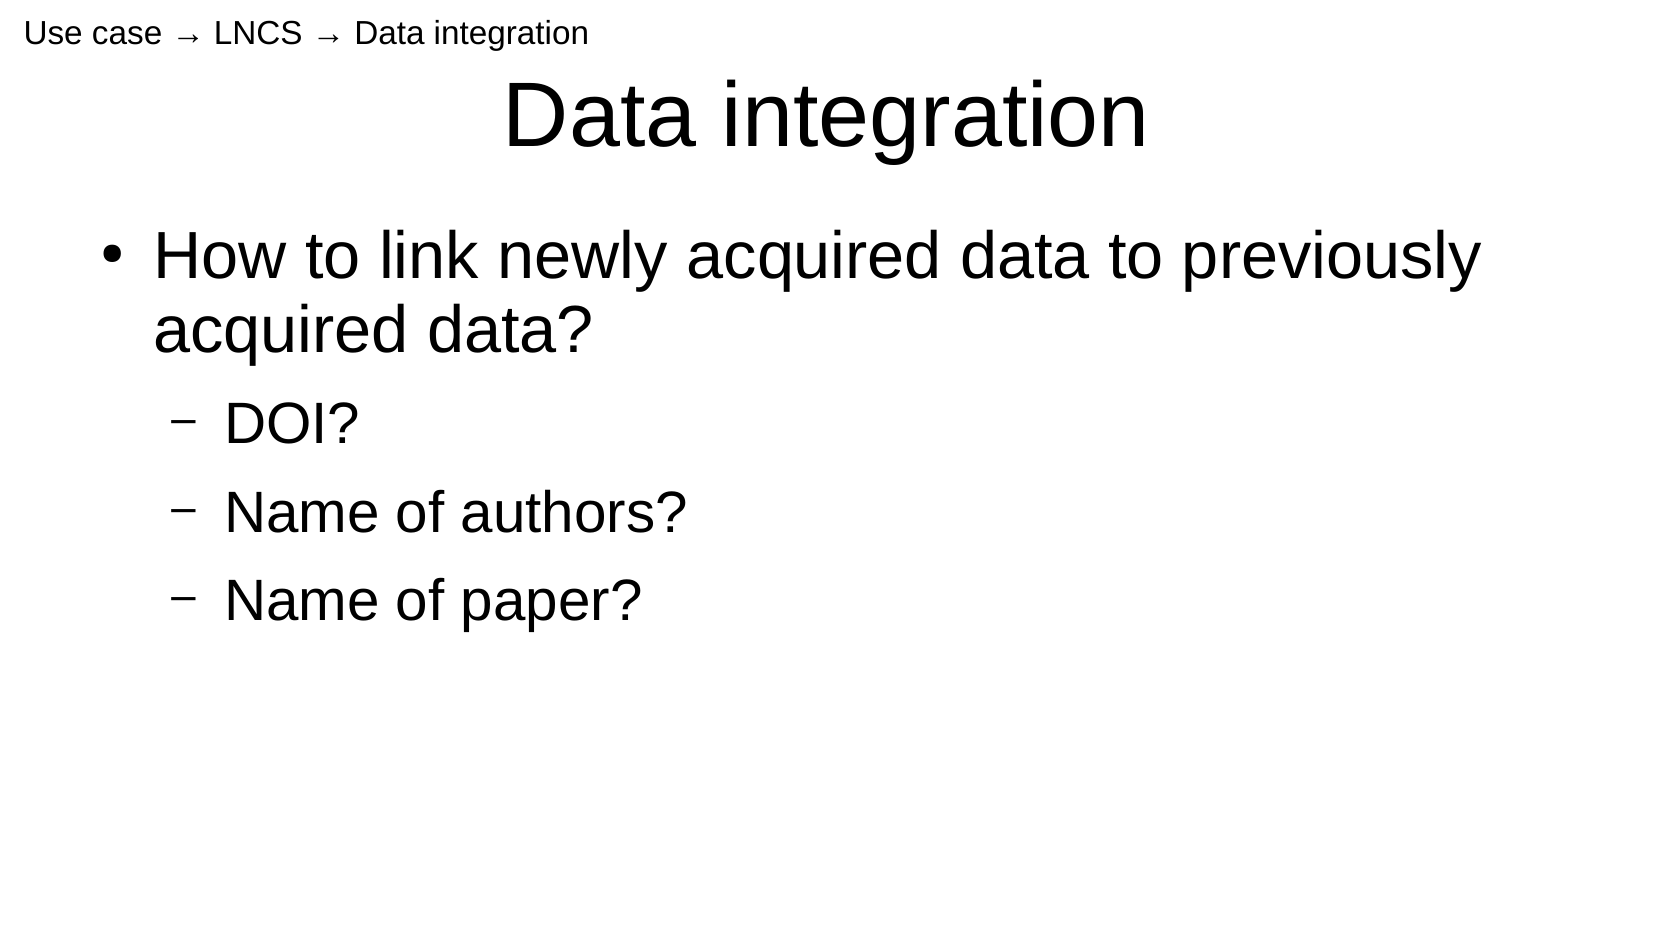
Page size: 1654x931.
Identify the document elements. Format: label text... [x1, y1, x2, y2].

title Data integration [82, 37, 1571, 193]
title Use case → LNCS → Data integration [23, 14, 624, 52]
list How to link newly acquired data to previously acquired data? DOI? Name of authors? Name of paper? [82, 217, 1571, 758]
